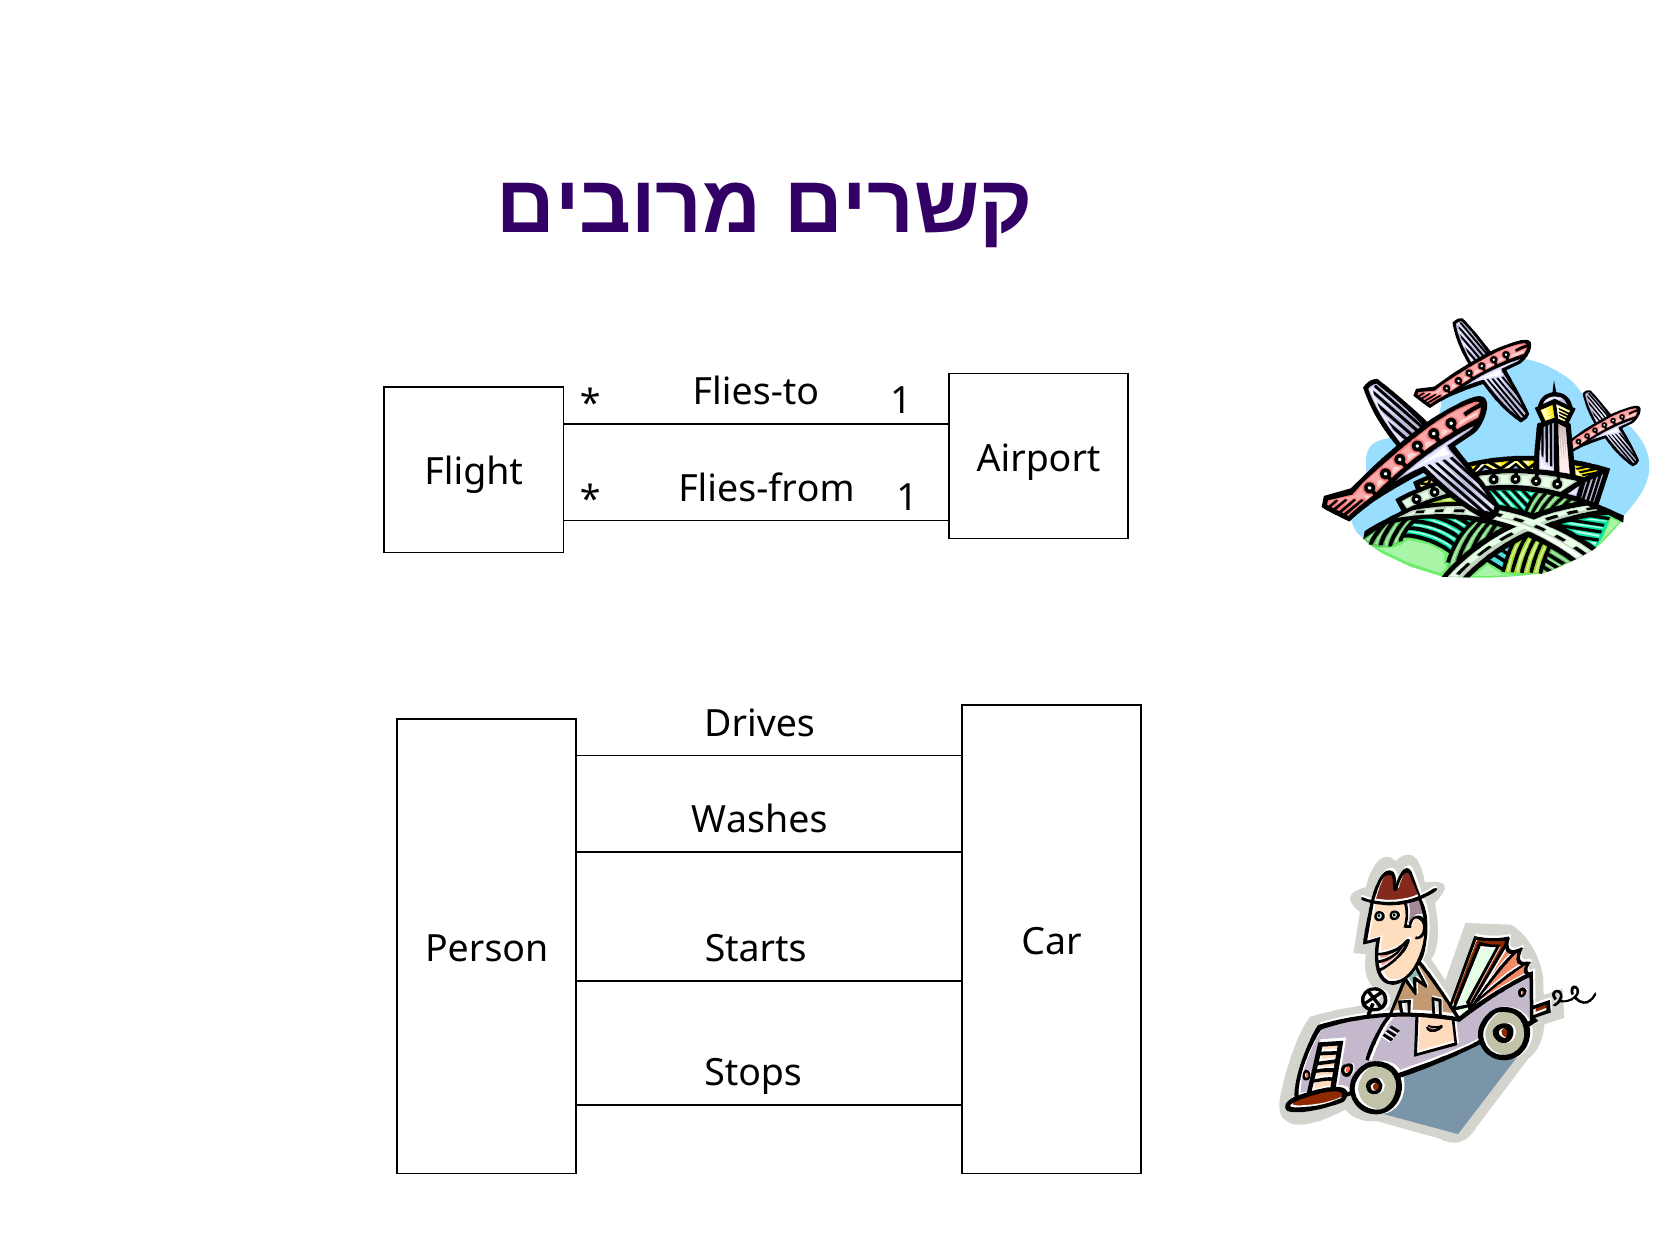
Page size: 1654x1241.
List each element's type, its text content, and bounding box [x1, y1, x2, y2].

text_box 1 [881, 465, 933, 526]
text_box * [565, 467, 616, 529]
text_box Flight [384, 387, 564, 553]
text_box Person [397, 718, 577, 1174]
text_box Starts [690, 916, 822, 977]
text_box Drives [689, 691, 831, 752]
text_box Washes [676, 787, 843, 849]
text_box Airport [949, 373, 1129, 539]
picture [1321, 313, 1654, 583]
text_box Stops [689, 1040, 818, 1101]
text_box * [565, 371, 616, 432]
title קשרים מרובים [82, 22, 1447, 257]
text_box Car [962, 705, 1142, 1174]
text_box 1 [845, 368, 927, 430]
text_box Flies-to [678, 359, 835, 421]
text_box Flies-from [663, 455, 870, 517]
picture [1214, 805, 1631, 1193]
